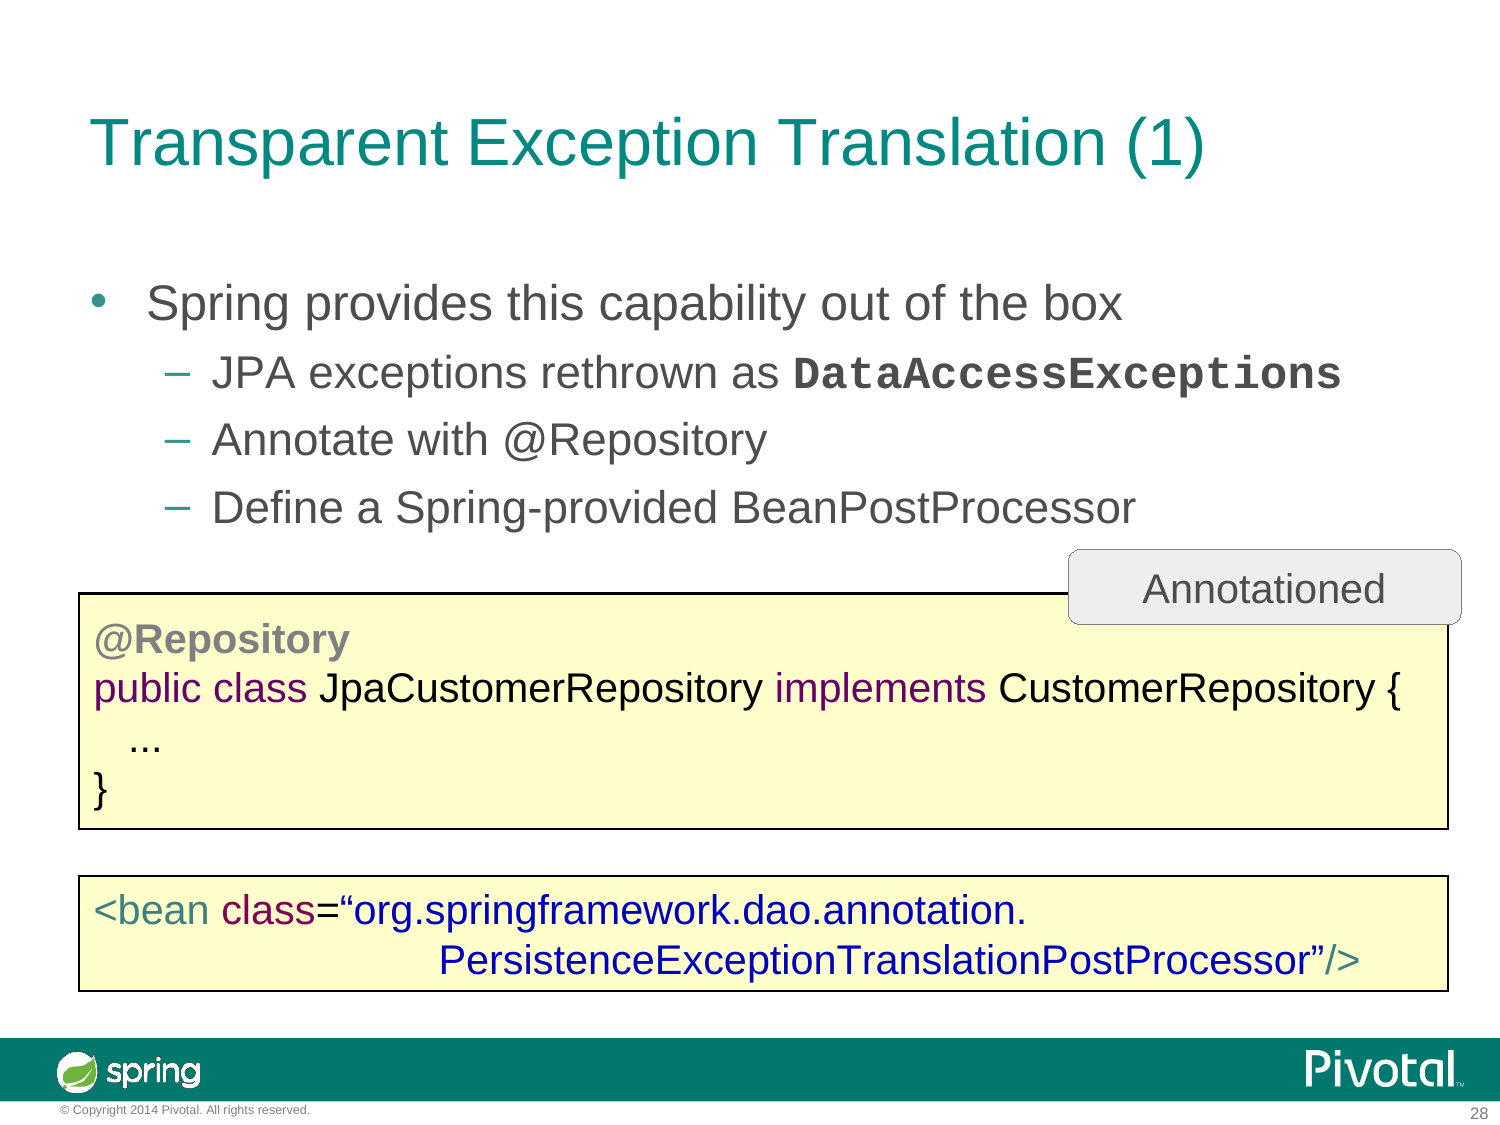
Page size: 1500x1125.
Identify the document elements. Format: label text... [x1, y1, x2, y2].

text_box <bean class=“org.springframework.dao.annotation. PersistenceExceptionTranslationPostProcessor”/> [78, 875, 1448, 991]
text_box Annotationed [1068, 549, 1462, 625]
title Transparent Exception Translation (1) [75, 45, 1426, 233]
picture [1306, 1050, 1464, 1087]
picture [32, 1041, 210, 1103]
text_box @Repository public class JpaCustomerRepository implements CustomerRepository { ... } [78, 593, 1448, 829]
list Spring provides this capability out of the box JPA exceptions rethrown as DataAccessExceptions Annotate with @Repository Define a Spring-provided BeanPostProcessor [75, 262, 1426, 1005]
